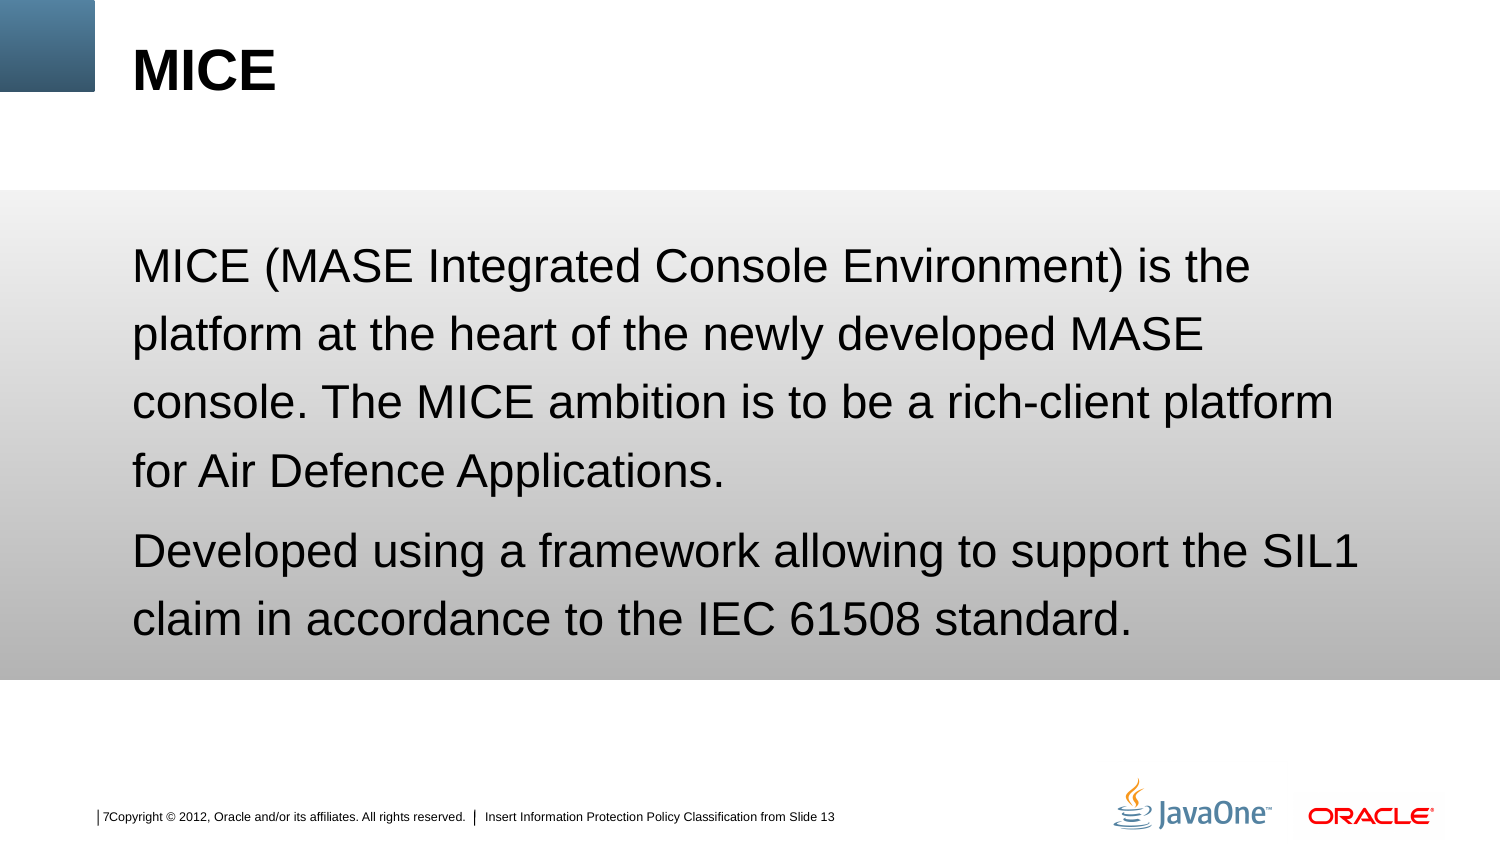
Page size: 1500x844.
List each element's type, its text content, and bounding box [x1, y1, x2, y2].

picture [1293, 792, 1445, 840]
picture [1097, 761, 1288, 844]
list MICE (MASE Integrated Console Environment) is the platform at the heart of the newly developed MASE console. The MICE ambition is to be a rich-client platform for Air Defence Applications. Developed using a framework allowing to support the SIL1 claim in accordance to the IEC 61508 standard. [132, 223, 1407, 653]
title MICE [132, 40, 1407, 166]
